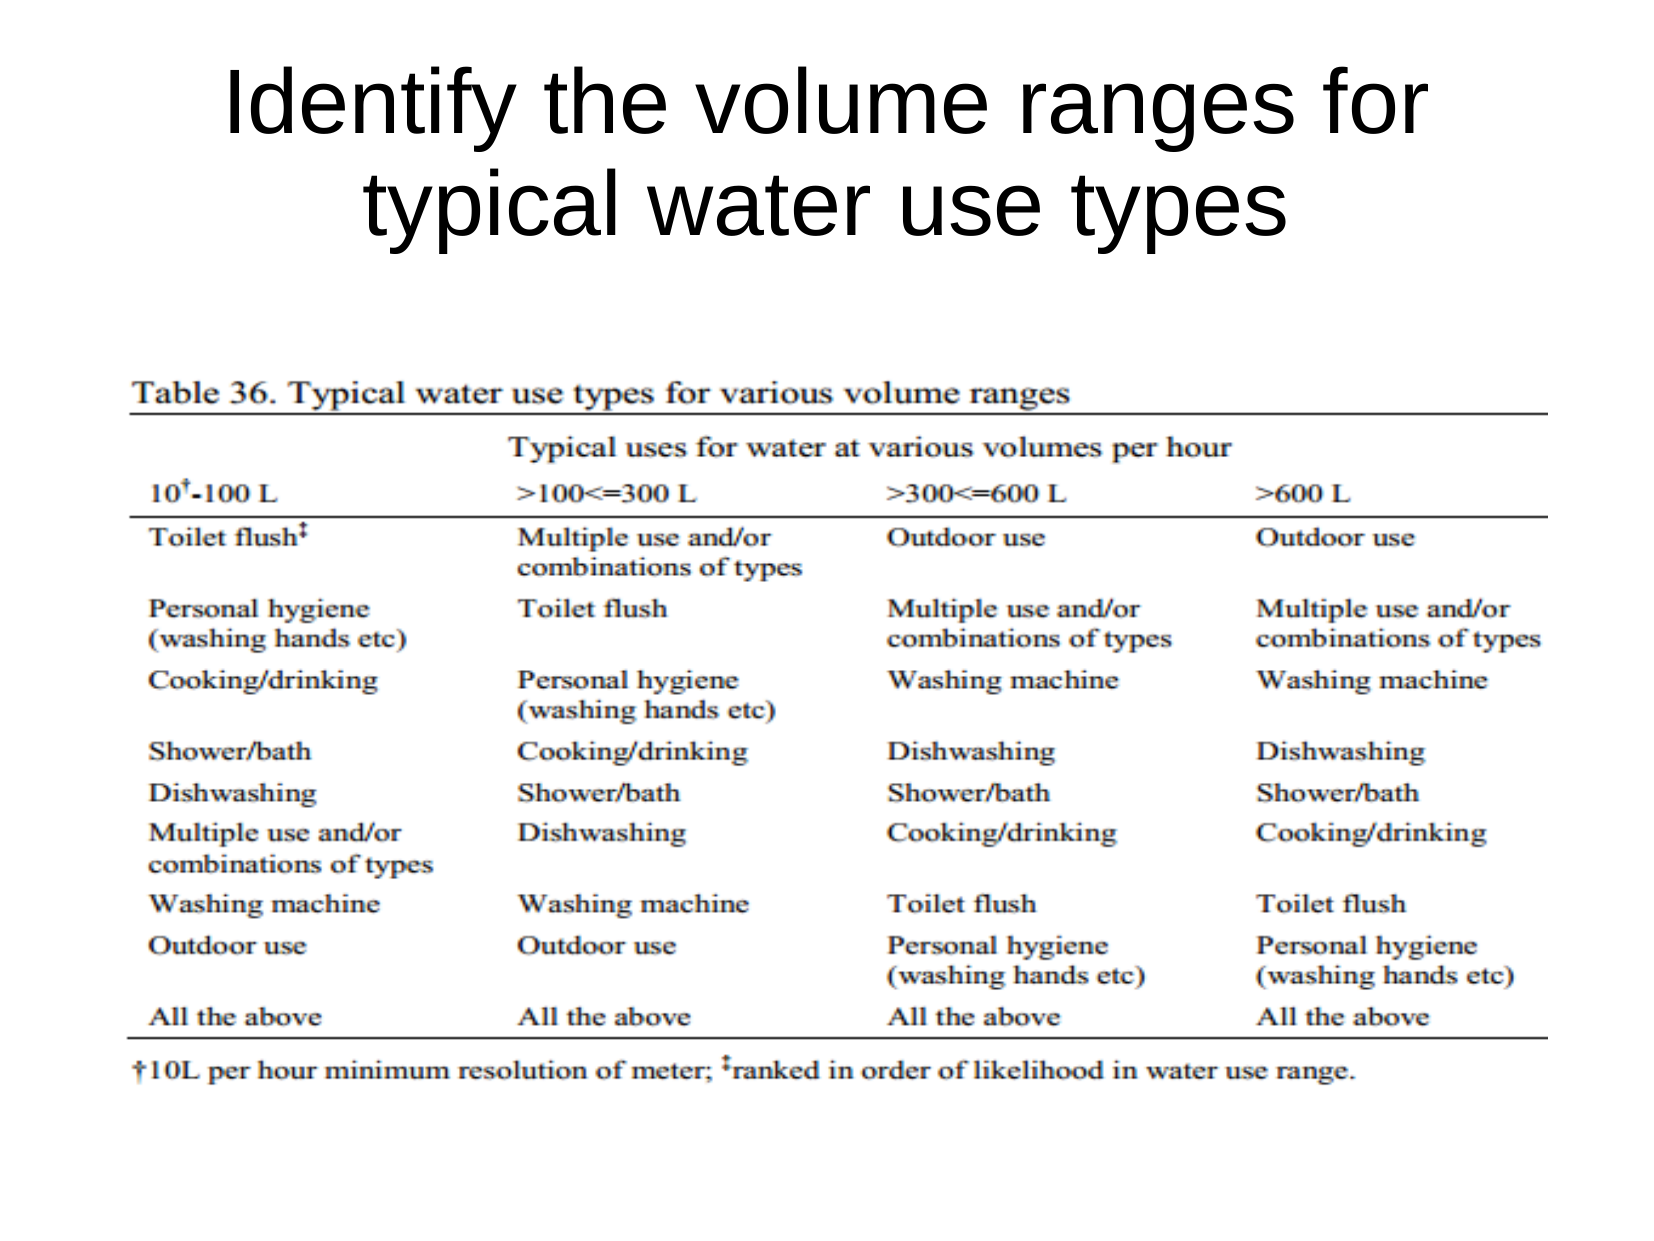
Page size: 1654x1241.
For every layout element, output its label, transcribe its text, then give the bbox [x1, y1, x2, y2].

picture [106, 354, 1548, 1099]
title Identify the volume ranges for typical water use types [82, 49, 1571, 257]
